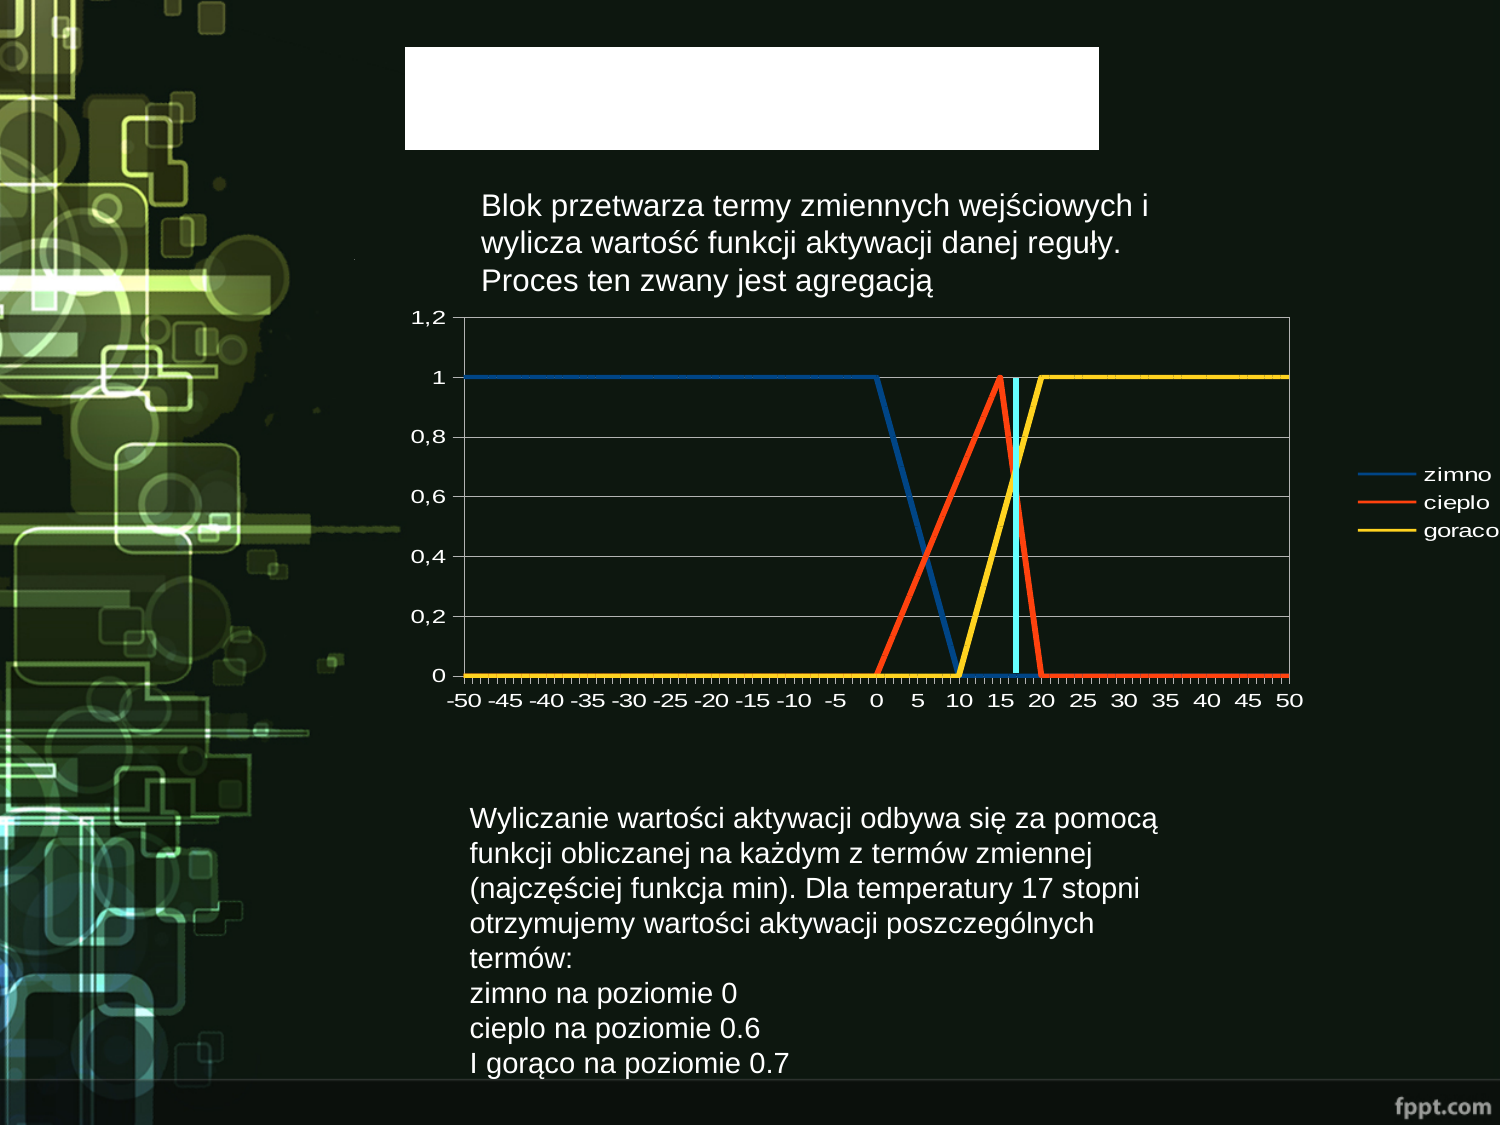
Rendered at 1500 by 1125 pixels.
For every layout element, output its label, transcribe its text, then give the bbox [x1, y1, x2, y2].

text_box Blok przetwarza termy zmiennych wejściowych i wylicza wartość funkcji aktywacji danej reguły. Proces ten zwany jest agregacją [466, 177, 1217, 306]
title Blok rozmywania [76, 0, 1427, 188]
text_box Wyliczanie wartości aktywacji odbywa się za pomocą funkcji obliczanej na każdym z termów zmiennej (najczęściej funkcja min). Dla temperatury 17 stopni otrzymujemy wartości aktywacji poszczególnych termów: zimno na poziomie 0 cieplo na poziomie 0.6 I gorąco na poziomie 0.7 [454, 791, 1205, 1087]
picture [0, 0, 1500, 1125]
